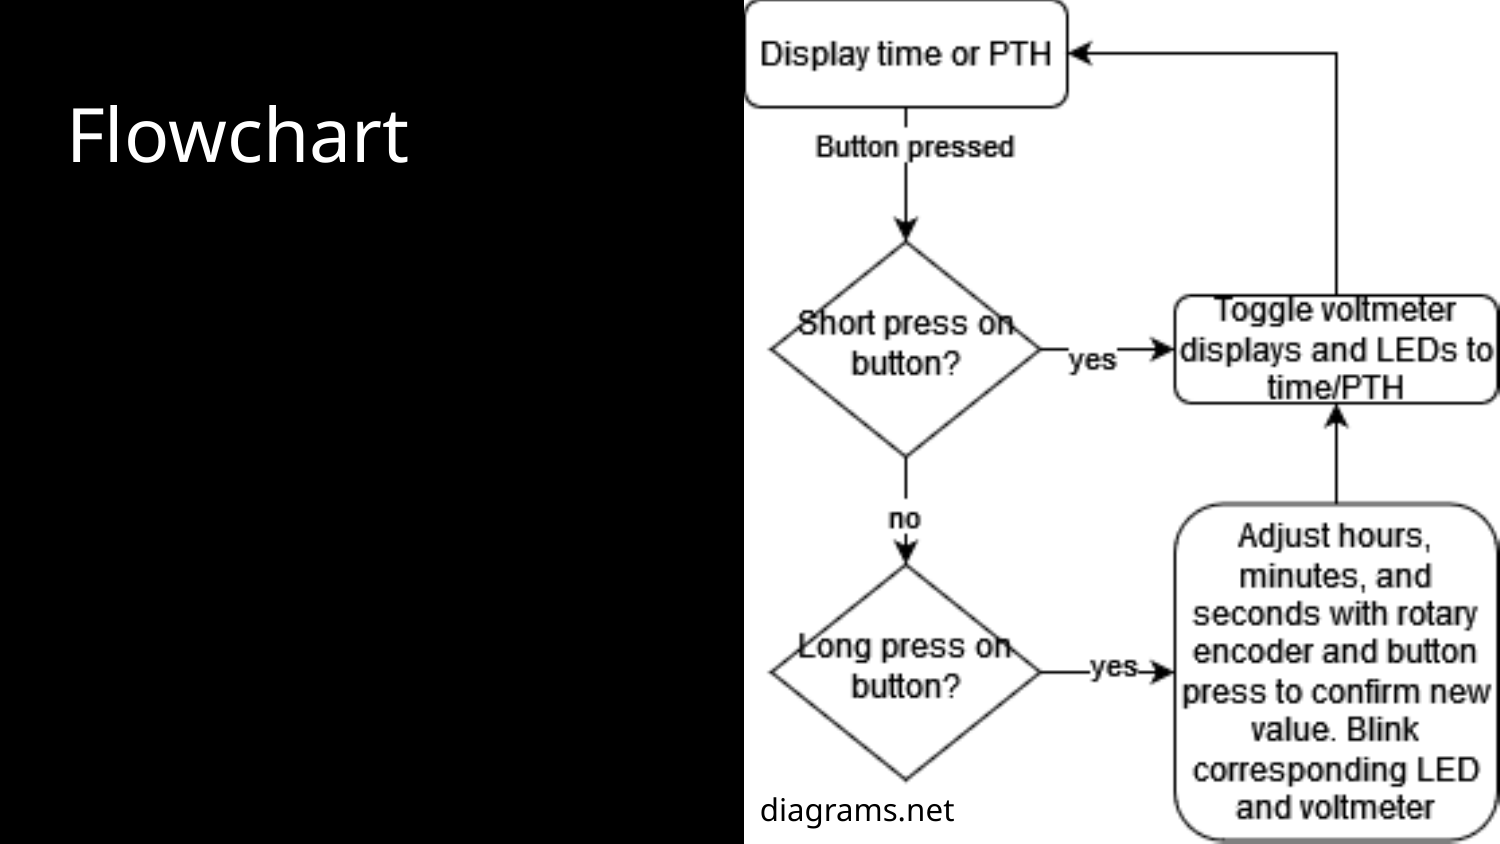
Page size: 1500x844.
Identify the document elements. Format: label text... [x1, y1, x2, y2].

title Flowchart [51, 72, 744, 167]
picture [744, 0, 1500, 844]
text_box diagrams.net [744, 775, 1412, 844]
